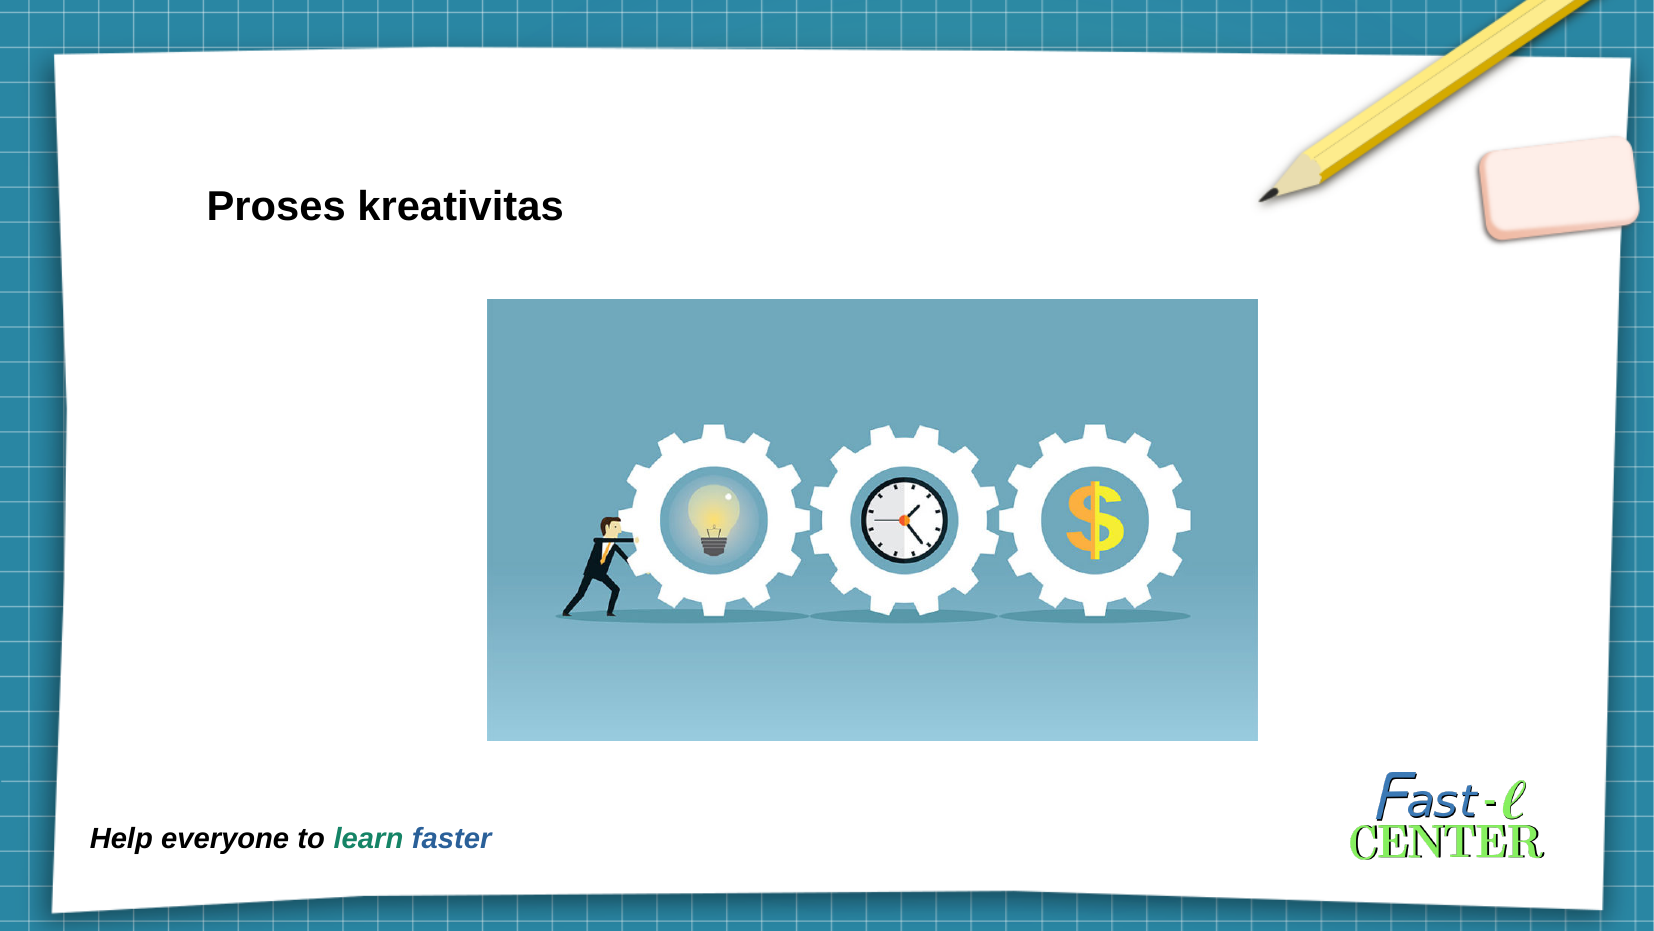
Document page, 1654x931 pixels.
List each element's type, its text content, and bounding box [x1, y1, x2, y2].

text_box Proses kreativitas [191, 175, 676, 240]
picture [0, 0, 1654, 931]
text_box Help everyone to learn faster [75, 814, 507, 863]
